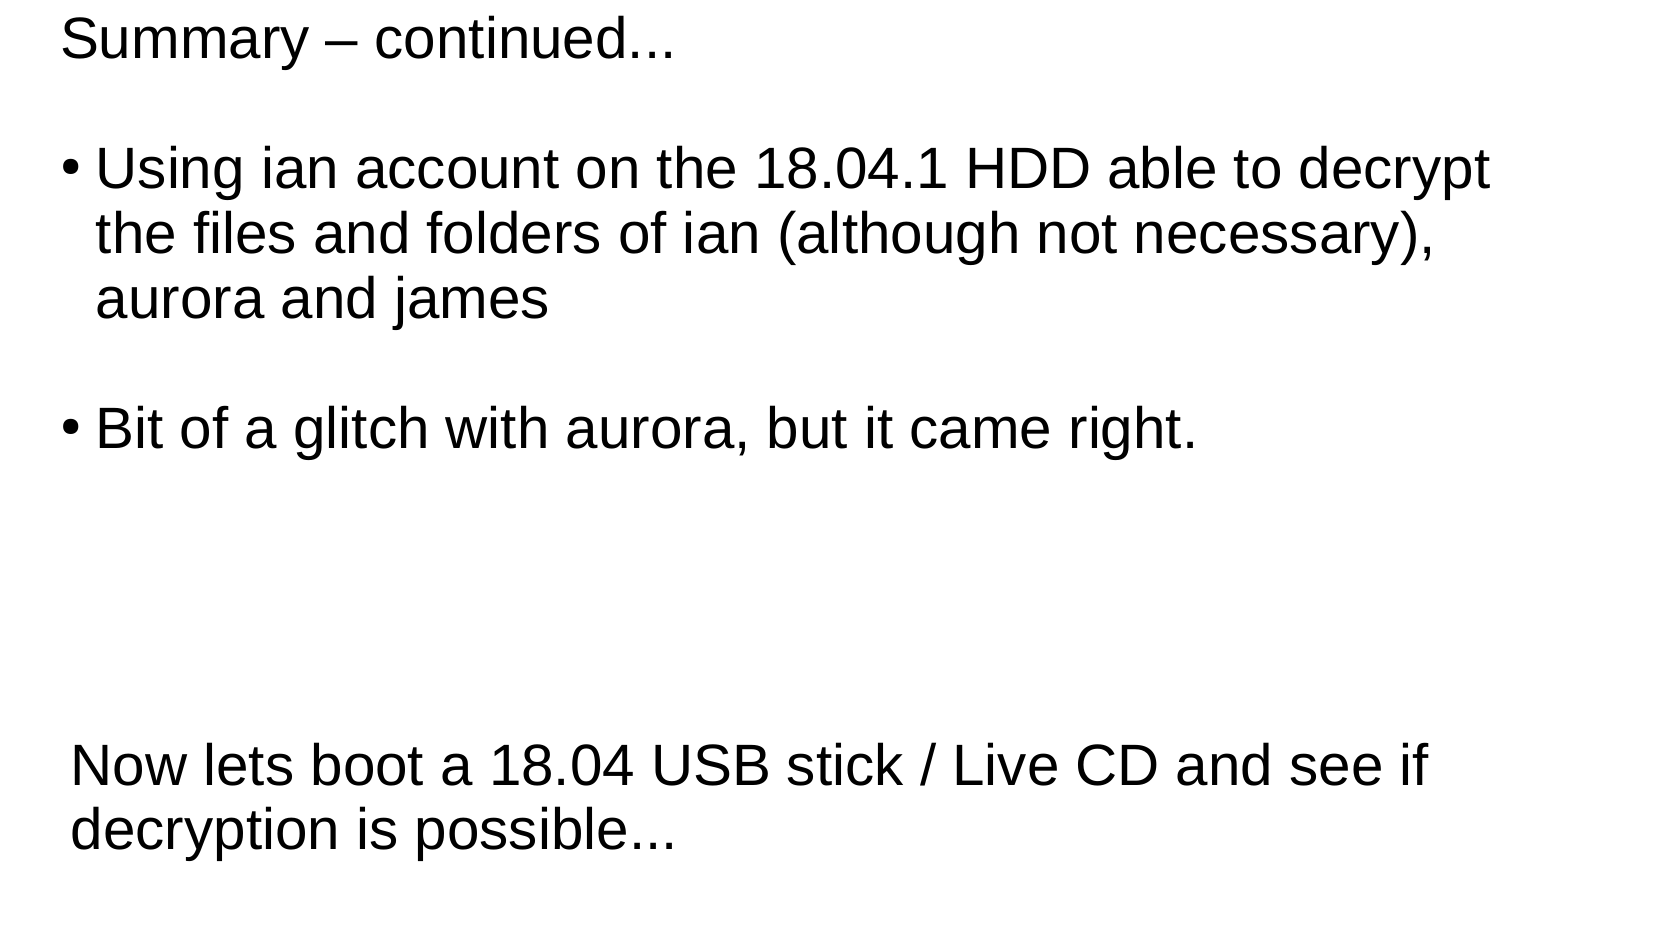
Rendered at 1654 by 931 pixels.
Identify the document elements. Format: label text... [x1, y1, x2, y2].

text_box Summary – continued... Using ian account on the 18.04.1 HDD able to decrypt the files and folders of ian (although not necessary), aurora and james Bit of a glitch with aurora, but it came right. [60, 5, 1589, 527]
title Now lets boot a 18.04 USB stick / Live CD and see if decryption is possible... [35, 732, 1626, 863]
